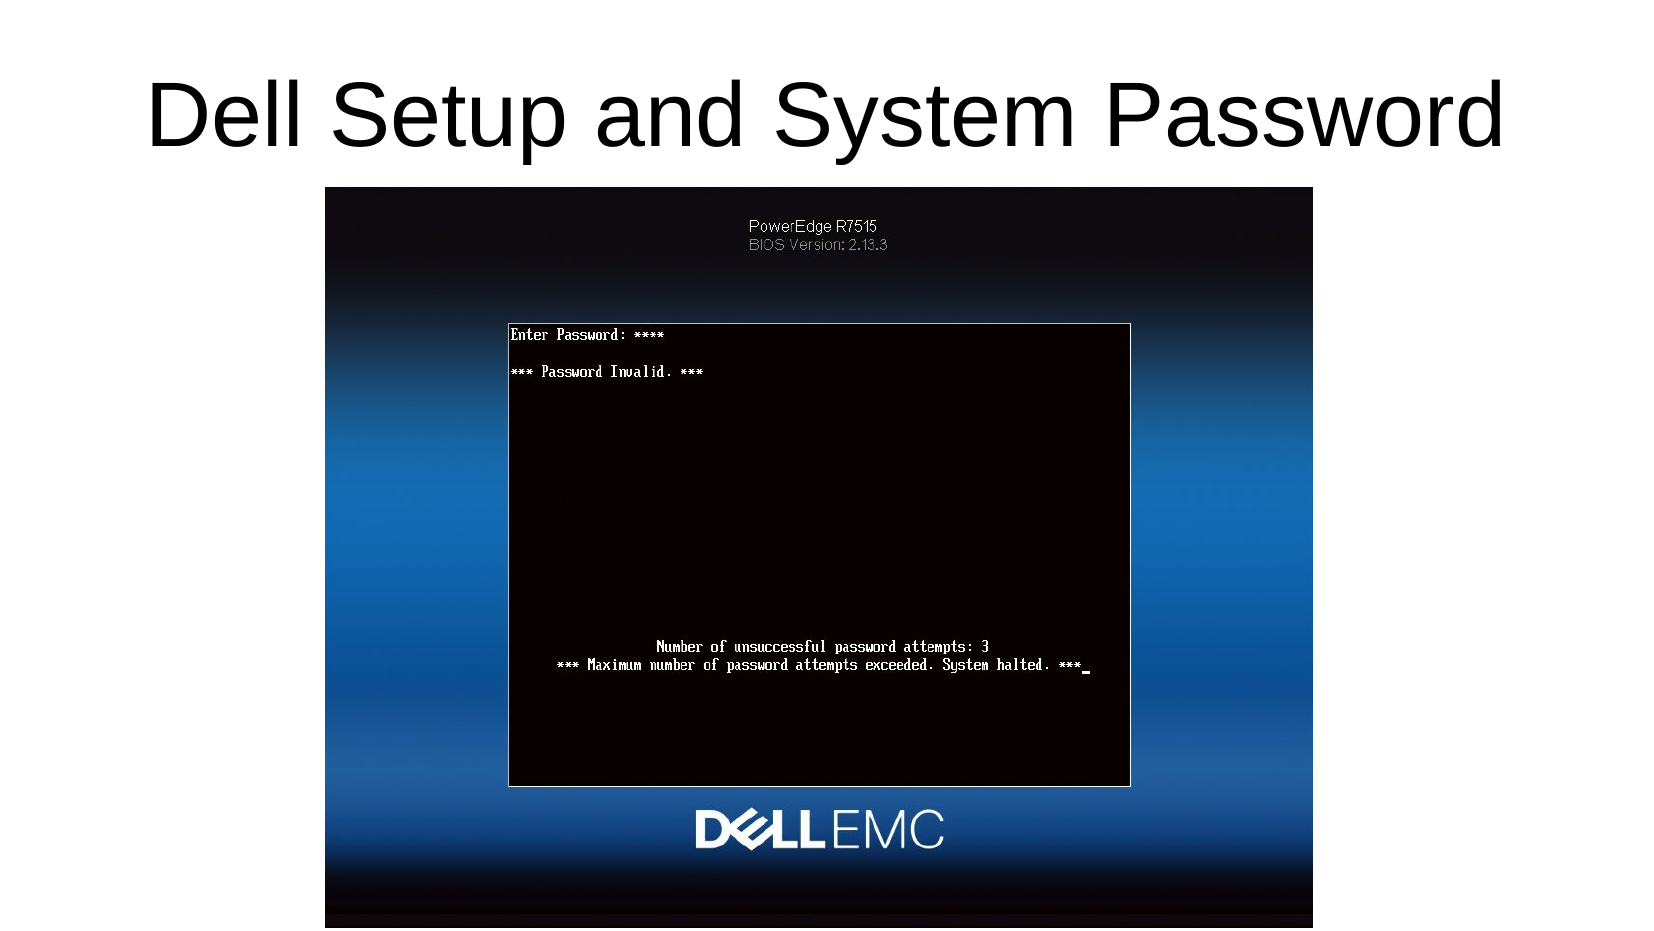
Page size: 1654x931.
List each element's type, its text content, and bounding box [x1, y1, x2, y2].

picture [325, 187, 1313, 928]
title Dell Setup and System Password [82, 37, 1571, 193]
